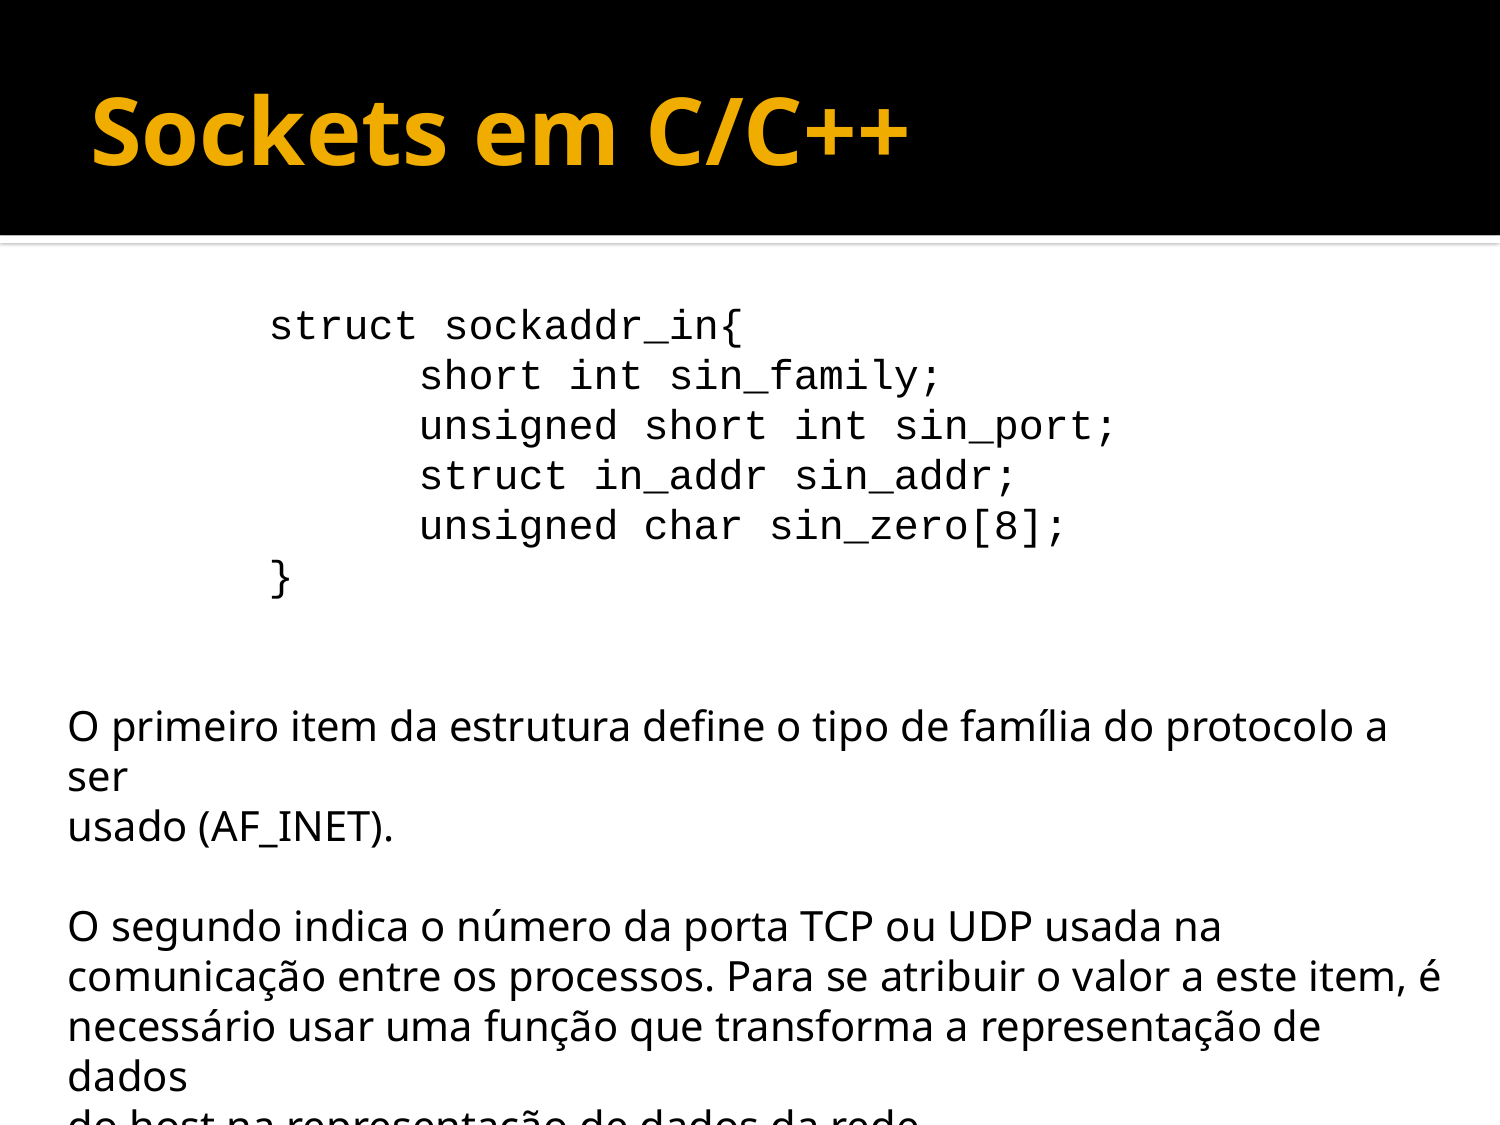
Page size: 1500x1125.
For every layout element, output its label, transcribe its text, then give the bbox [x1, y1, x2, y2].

title Sockets em C/C++ [75, 24, 1425, 231]
text_box O primeiro item da estrutura define o tipo de família do protocolo a ser usado (AF_INET). O segundo indica o número da porta TCP ou UDP usada na comunicação entre os processos. Para se atribuir o valor a este item, é necessário usar uma função que transforma a representação de dados do host na representação de dados da rede [53, 692, 1459, 1125]
text_box struct sockaddr_in{ short int sin_family; unsigned short int sin_port; struct in_addr sin_addr; unsigned char sin_zero[8]; } [253, 290, 1306, 606]
